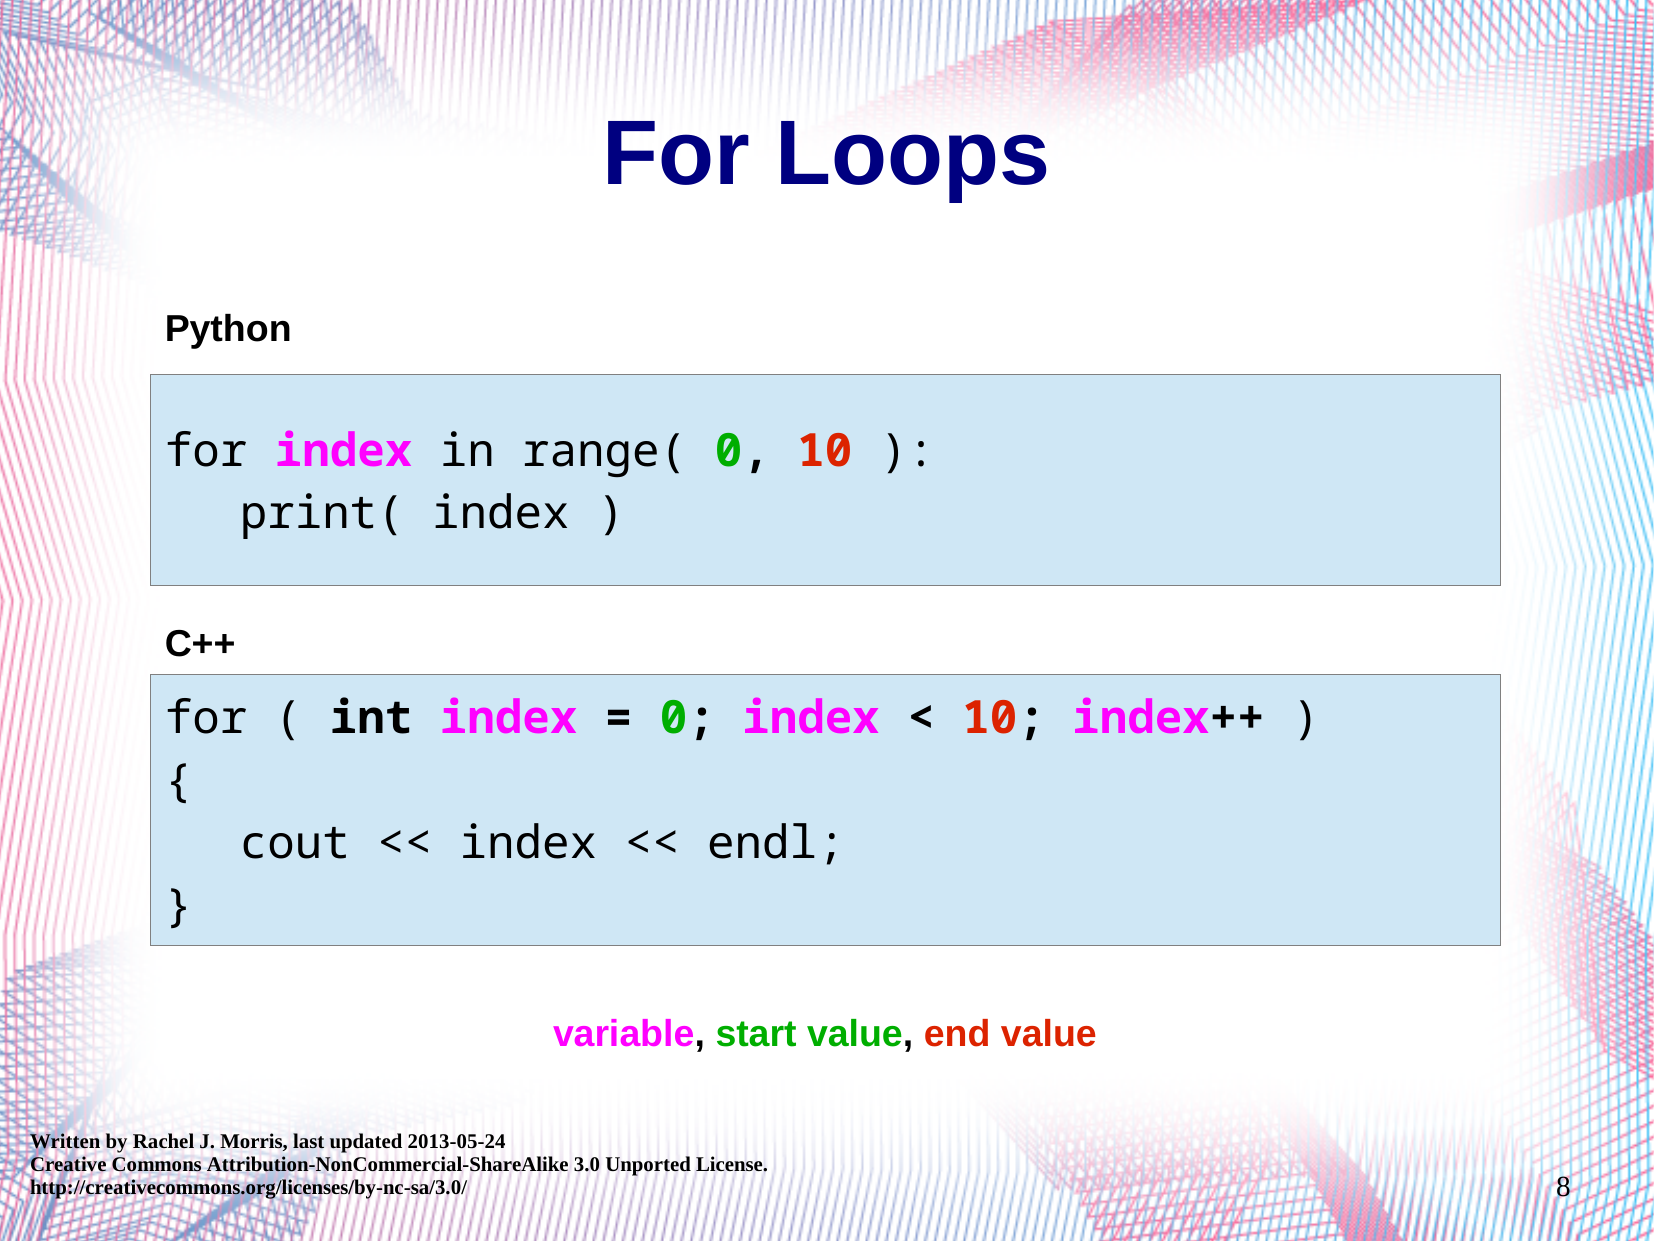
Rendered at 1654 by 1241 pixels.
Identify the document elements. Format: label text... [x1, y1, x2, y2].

text_box for ( int index = 0; index < 10; index++ ) { cout << index << endl; } [150, 674, 1501, 946]
title For Loops [82, 49, 1571, 257]
text_box variable, start value, end value [150, 1005, 1501, 1062]
text_box C++ [150, 615, 451, 672]
text_box for index in range( 0, 10 ): print( index ) [150, 374, 1501, 586]
text_box Python [150, 300, 451, 357]
picture [0, 0, 1654, 1241]
